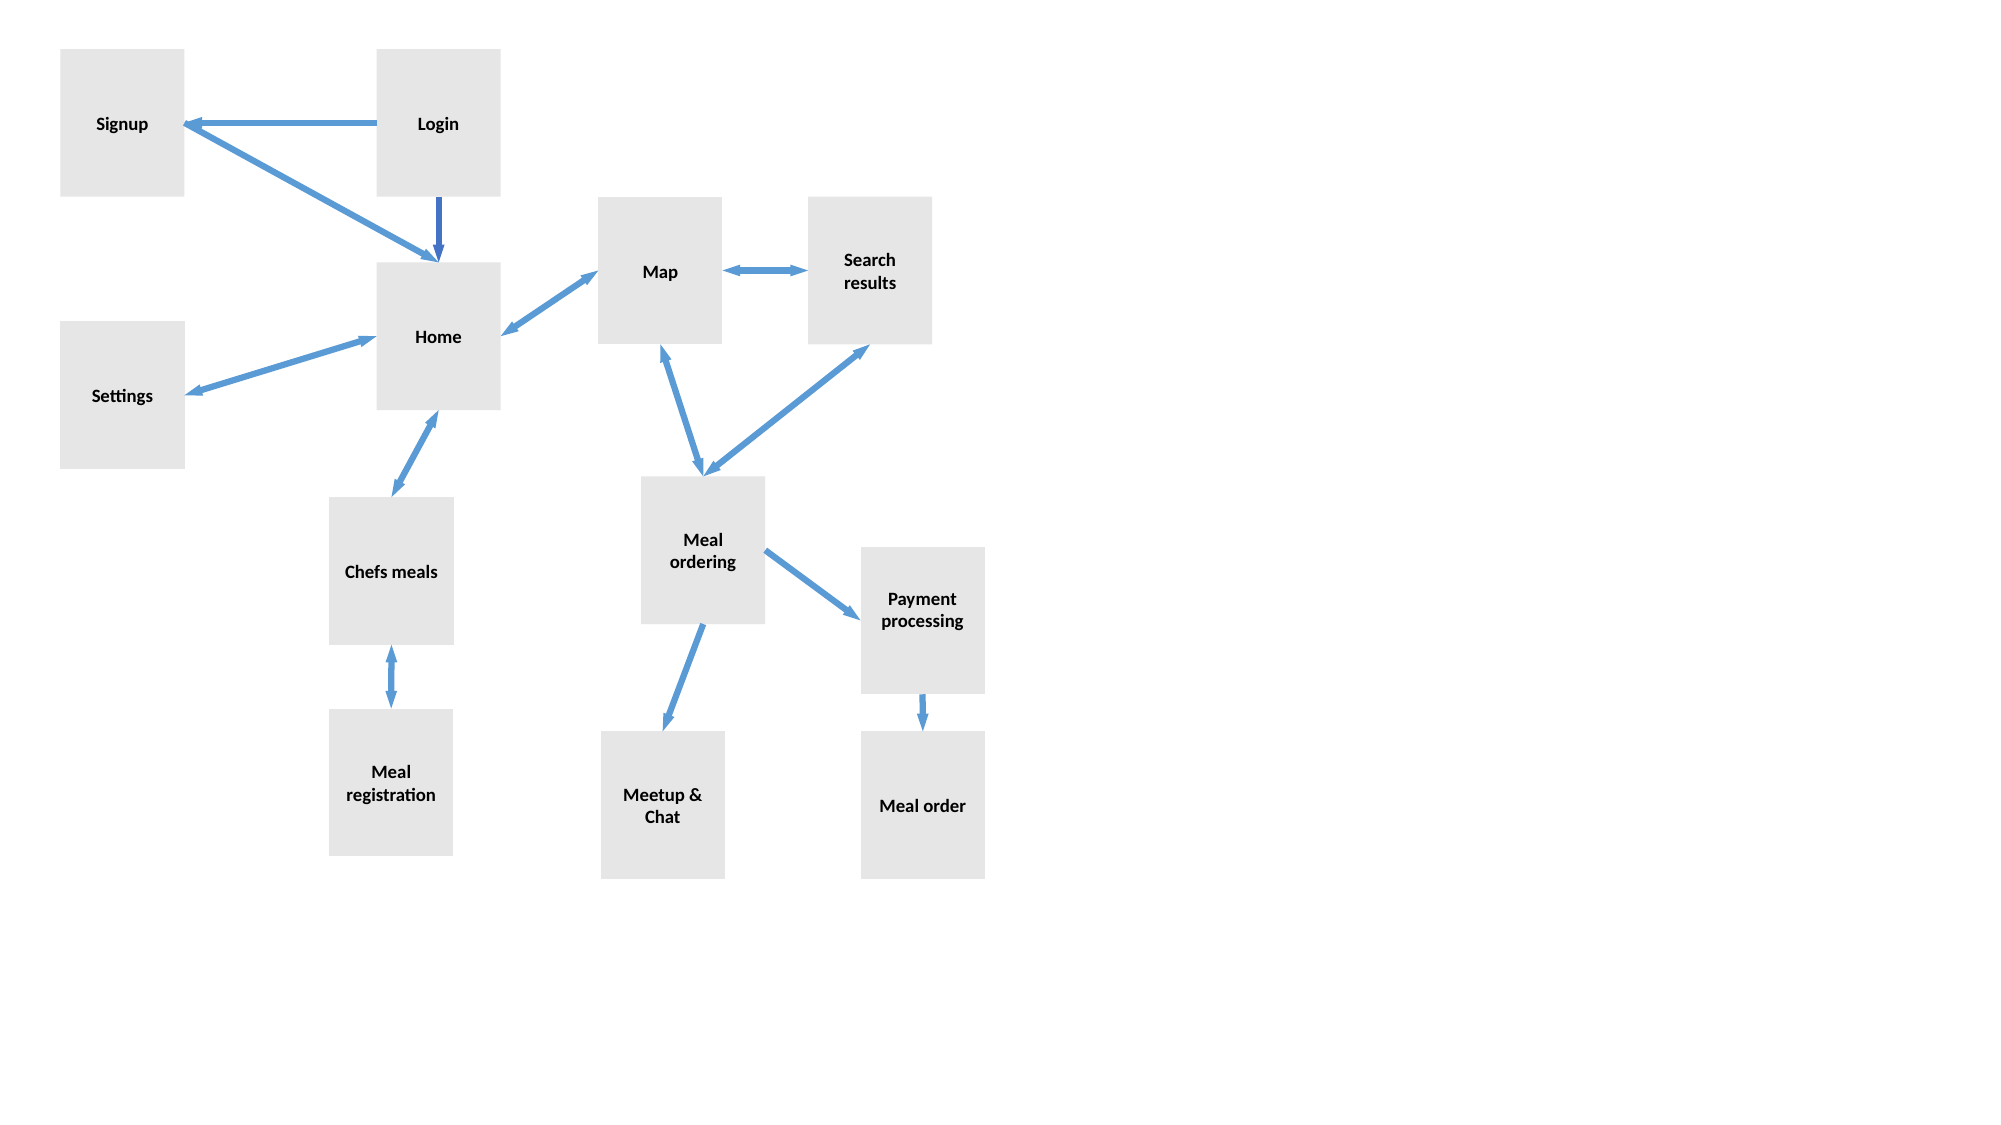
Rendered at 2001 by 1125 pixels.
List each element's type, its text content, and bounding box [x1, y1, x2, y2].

text_box Payment processing [861, 547, 985, 694]
text_box Signup [60, 49, 185, 197]
text_box Meal ordering [641, 476, 766, 625]
text_box Meetup & Chat [601, 731, 725, 879]
text_box Search results [808, 196, 933, 345]
text_box Settings [60, 321, 185, 469]
text_box Chefs meals [329, 497, 454, 645]
text_box Map [598, 197, 722, 344]
text_box Login [376, 49, 501, 197]
text_box Meal registration [329, 709, 453, 856]
text_box Meal order [861, 731, 985, 879]
text_box Home [376, 262, 501, 411]
